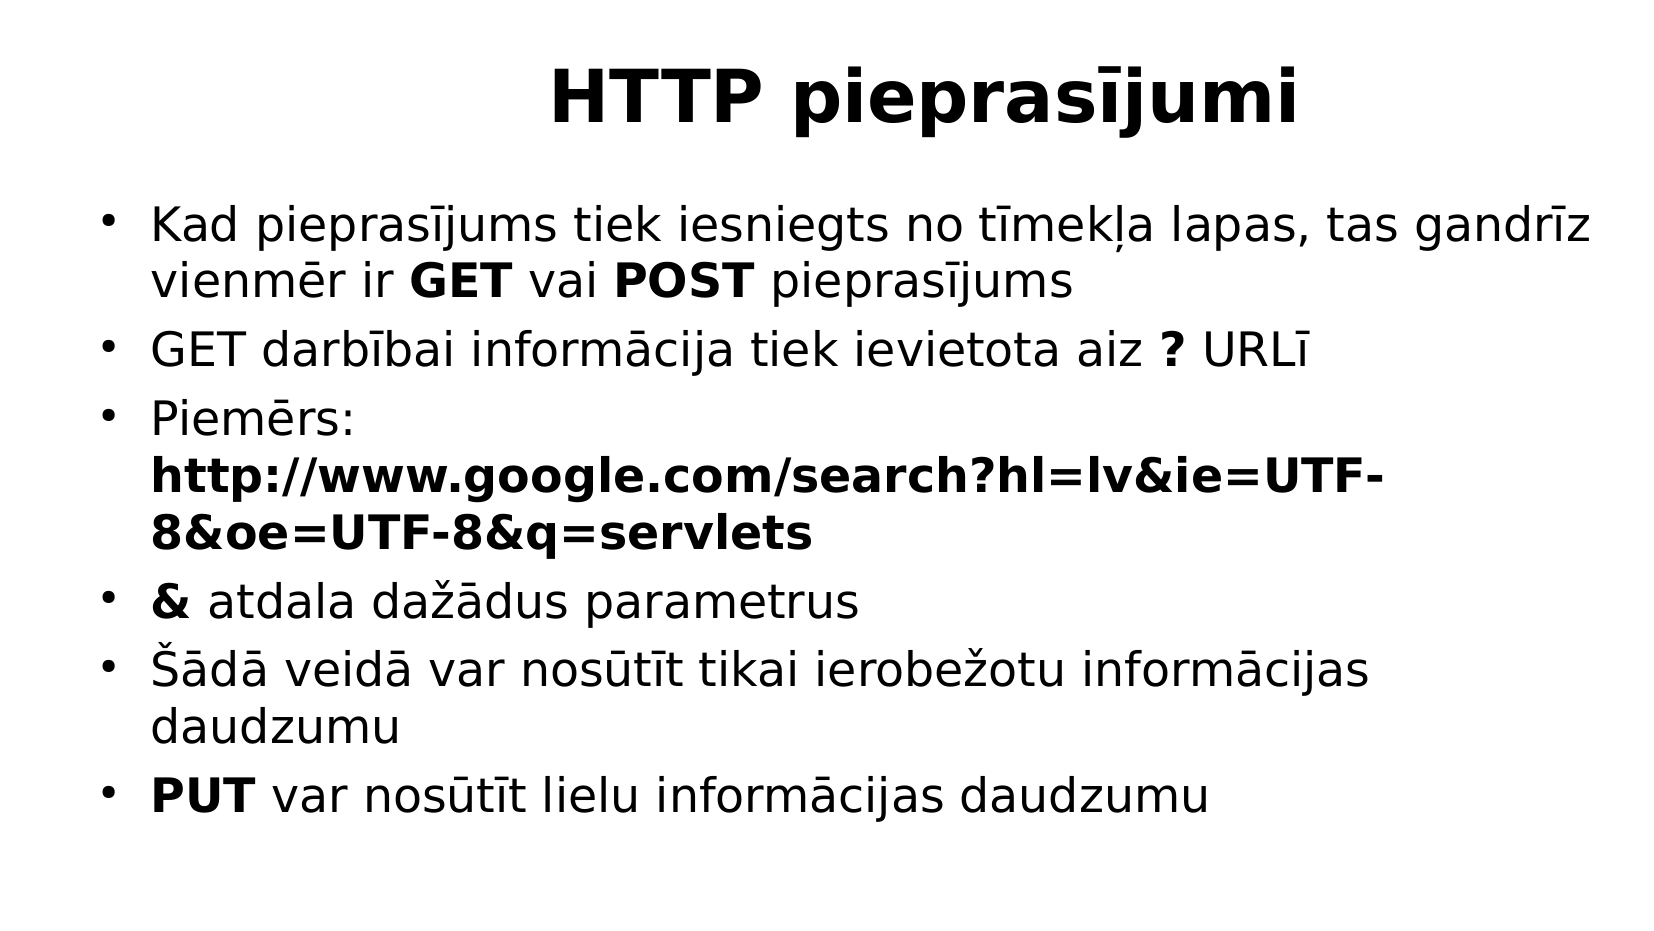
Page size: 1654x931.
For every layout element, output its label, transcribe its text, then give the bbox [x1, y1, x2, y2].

list Kad pieprasījums tiek iesniegts no tīmekļa lapas, tas gandrīz vienmēr ir GET vai POST pieprasījums GET darbībai informācija tiek ievietota aiz ? URLī Piemērs: http://www.google.com/search?hl=lv&ie=UTF-8&oe=UTF-8&q=servlets & atdala dažādus parametrus Šādā veidā var nosūtīt tikai ierobežotu informācijas daudzumu PUT var nosūtīt lielu informācijas daudzumu [68, 185, 1620, 832]
title HTTP pieprasījumi [220, 31, 1630, 145]
